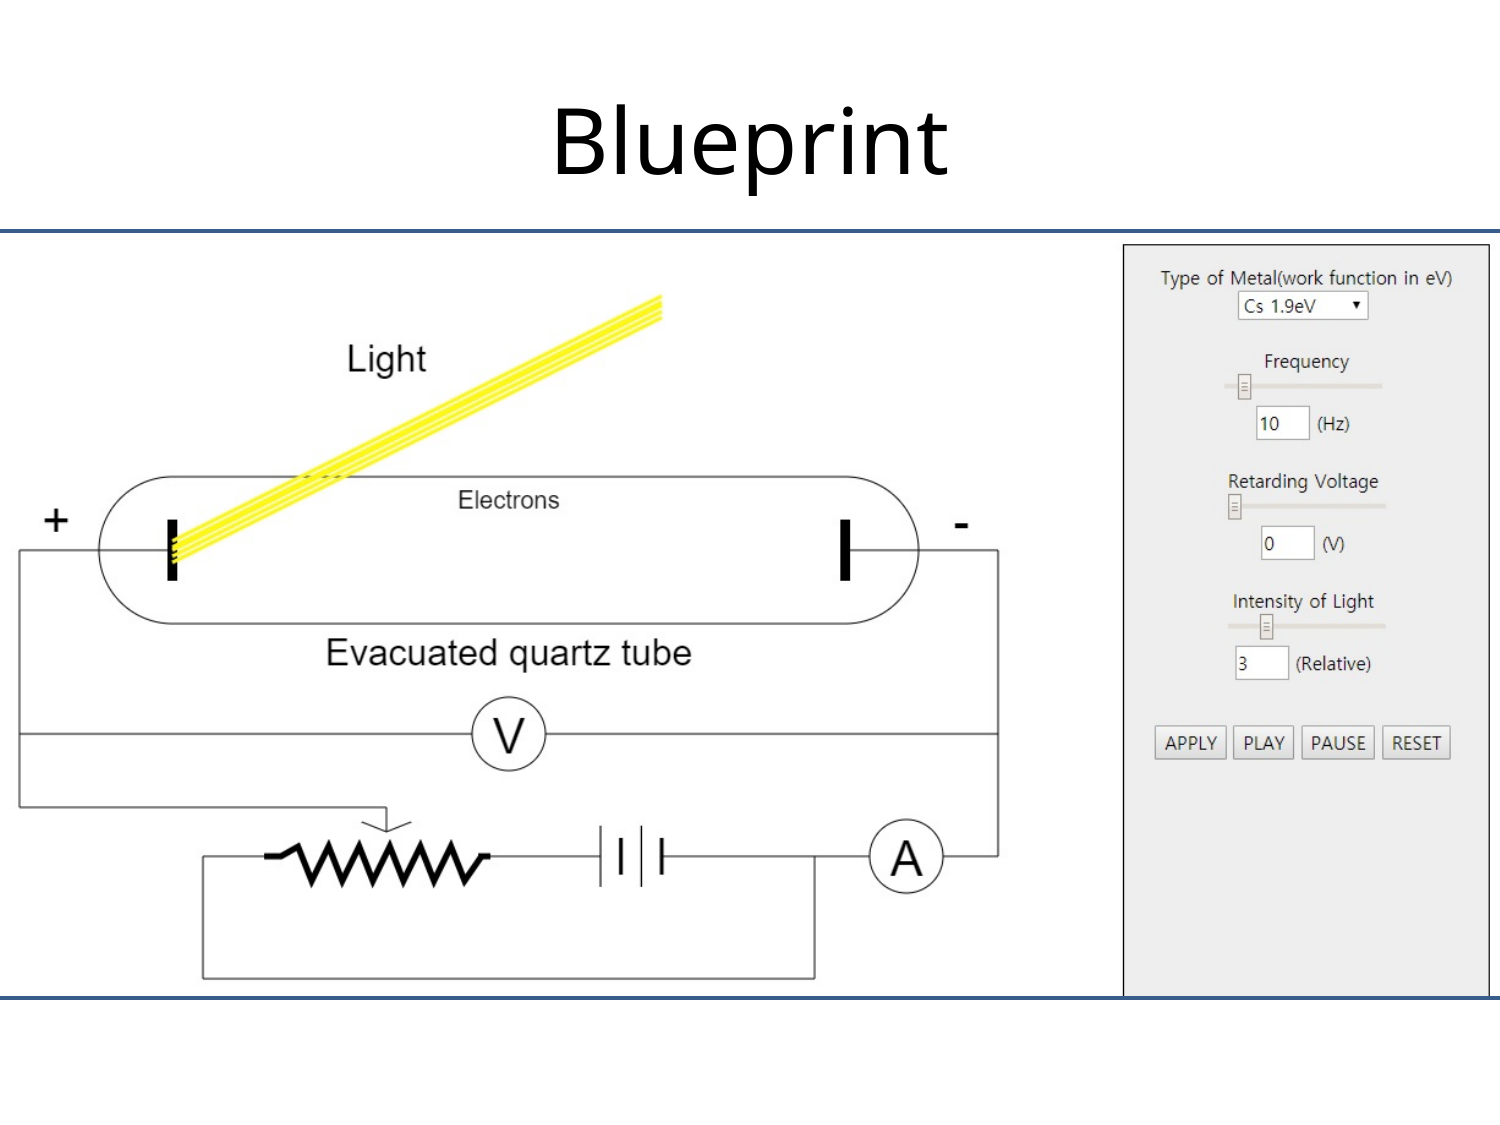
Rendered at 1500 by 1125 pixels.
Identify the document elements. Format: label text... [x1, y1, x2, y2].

picture [0, 232, 1500, 996]
title Blueprint [75, 44, 1426, 229]
